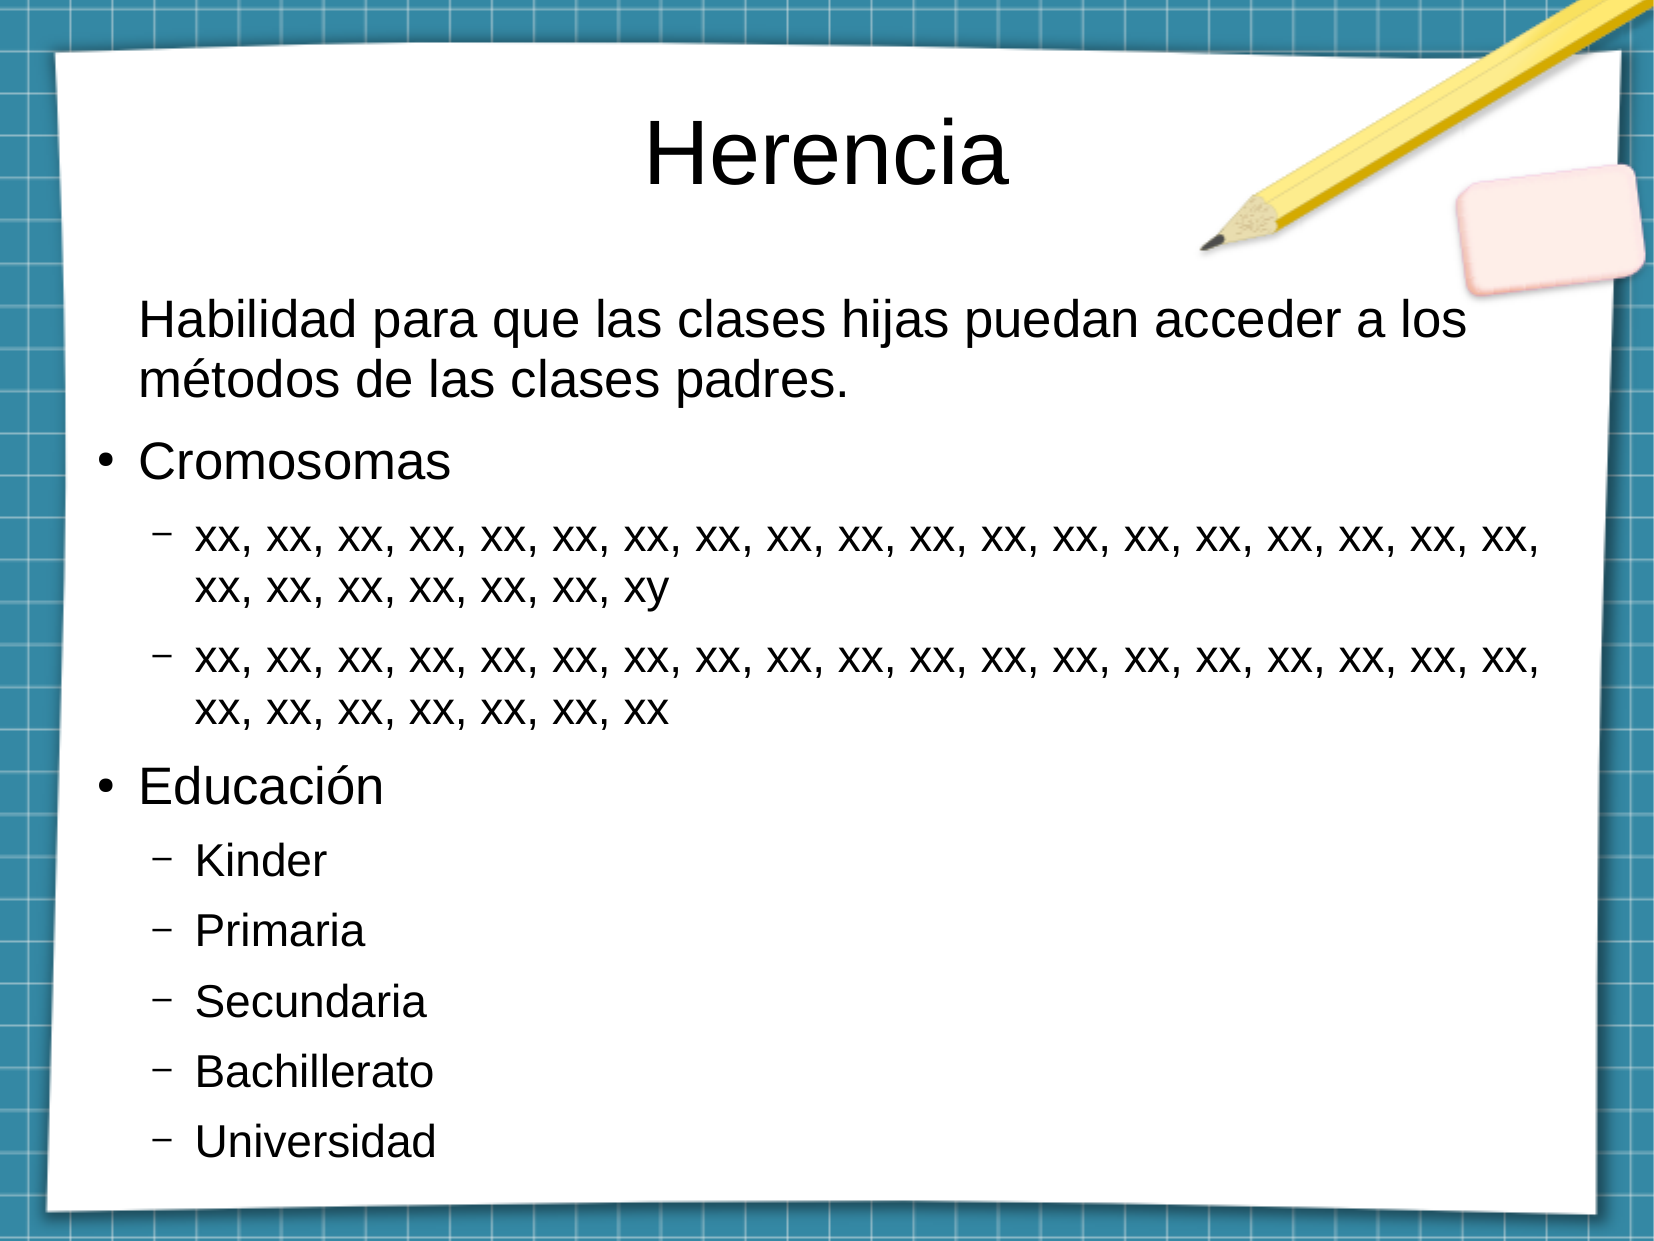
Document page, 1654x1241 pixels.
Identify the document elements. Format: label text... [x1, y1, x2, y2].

list Habilidad para que las clases hijas puedan acceder a los métodos de las clases padres. Cromosomas xx, xx, xx, xx, xx, xx, xx, xx, xx, xx, xx, xx, xx, xx, xx, xx, xx, xx, xx, xx, xx, xx, xx, xx, xx, xy xx, xx, xx, xx, xx, xx, xx, xx, xx, xx, xx, xx, xx, xx, xx, xx, xx, xx, xx, xx, xx, xx, xx, xx, xx, xx Educación Kinder Primaria Secundaria Bachillerato Universidad [82, 290, 1571, 1170]
title Herencia [82, 49, 1571, 257]
picture [0, 0, 1654, 1241]
